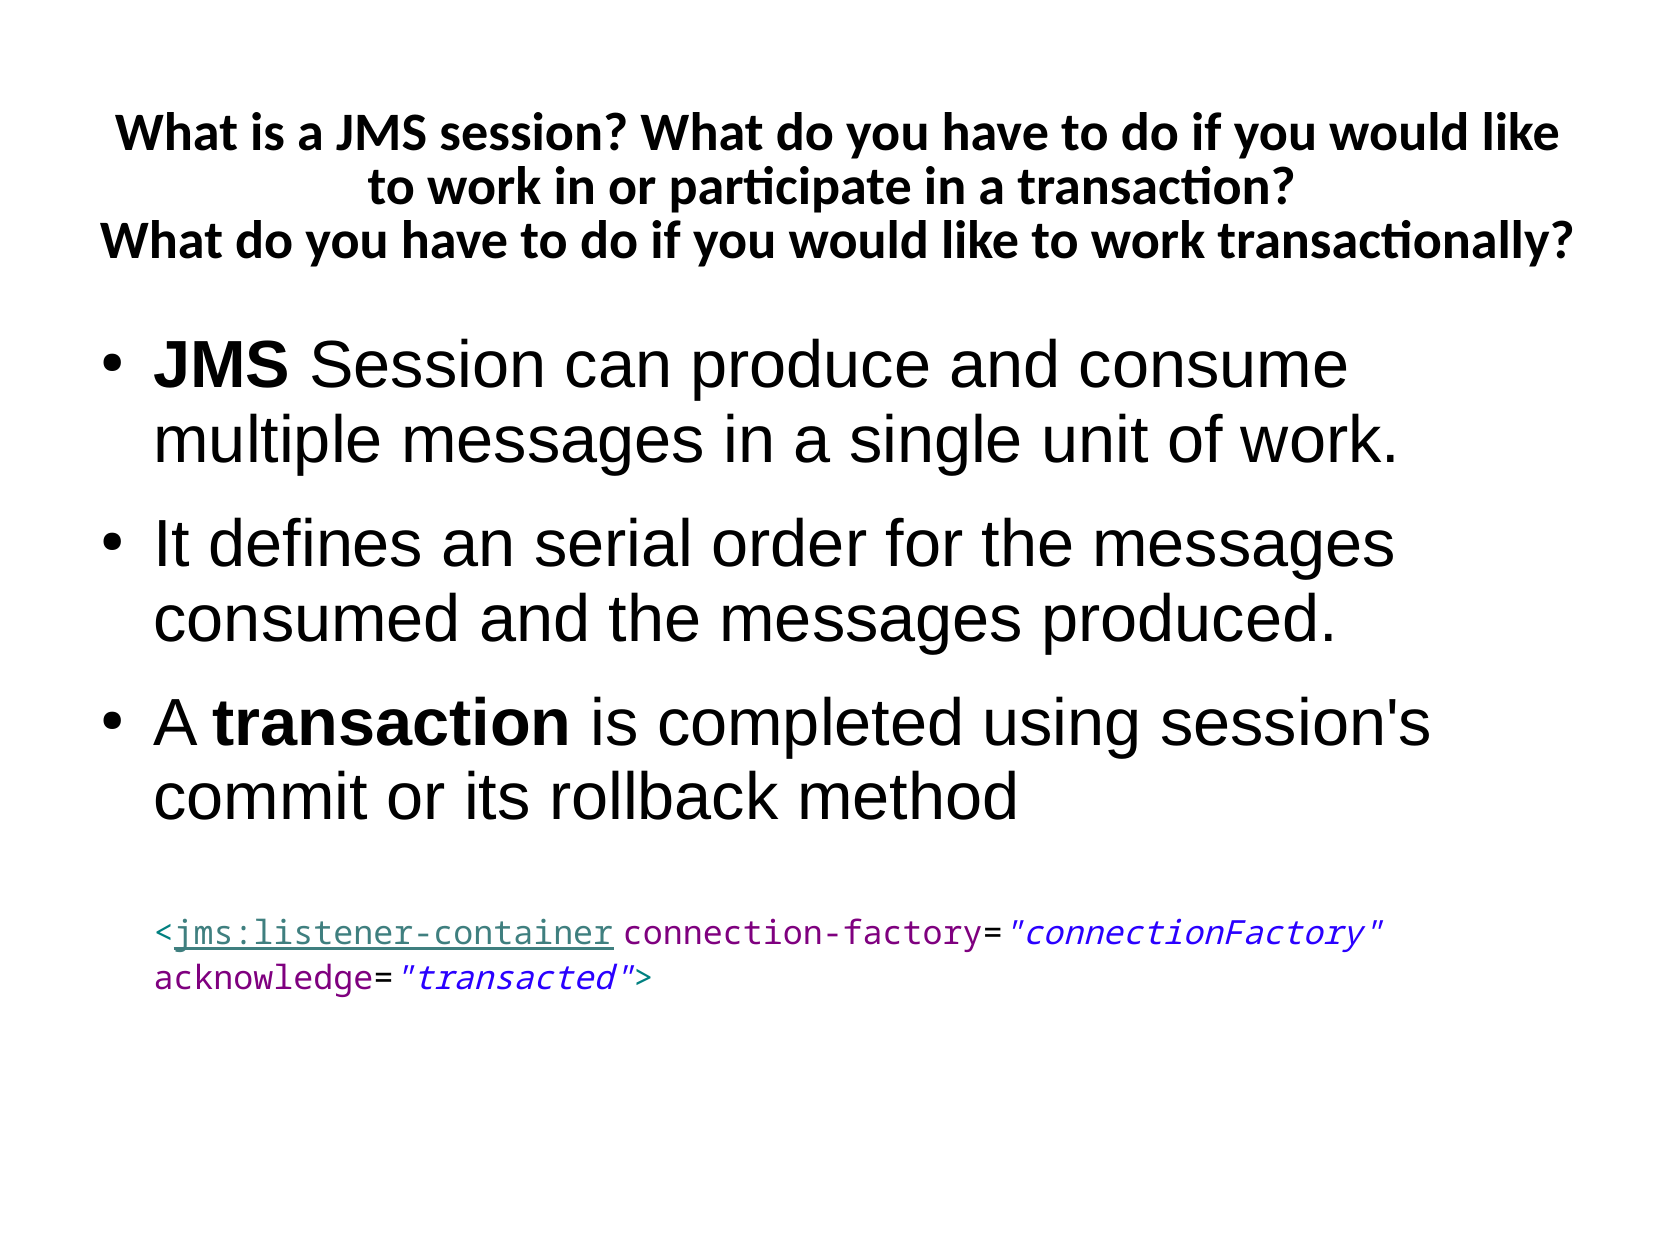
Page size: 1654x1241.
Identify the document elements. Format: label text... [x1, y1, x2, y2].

title What is a JMS session? What do you have to do if you would like to work in or participate in a transaction? What do you have to do if you would like to work transactionally? [94, 70, 1583, 420]
list JMS Session can produce and consume multiple messages in a single unit of work. It defines an serial order for the messages consumed and the messages produced. A transaction is completed using session's commit or its rollback method <jms:listener-container connection-factory="connectionFactory" acknowledge="transacted"> [82, 326, 1571, 1229]
